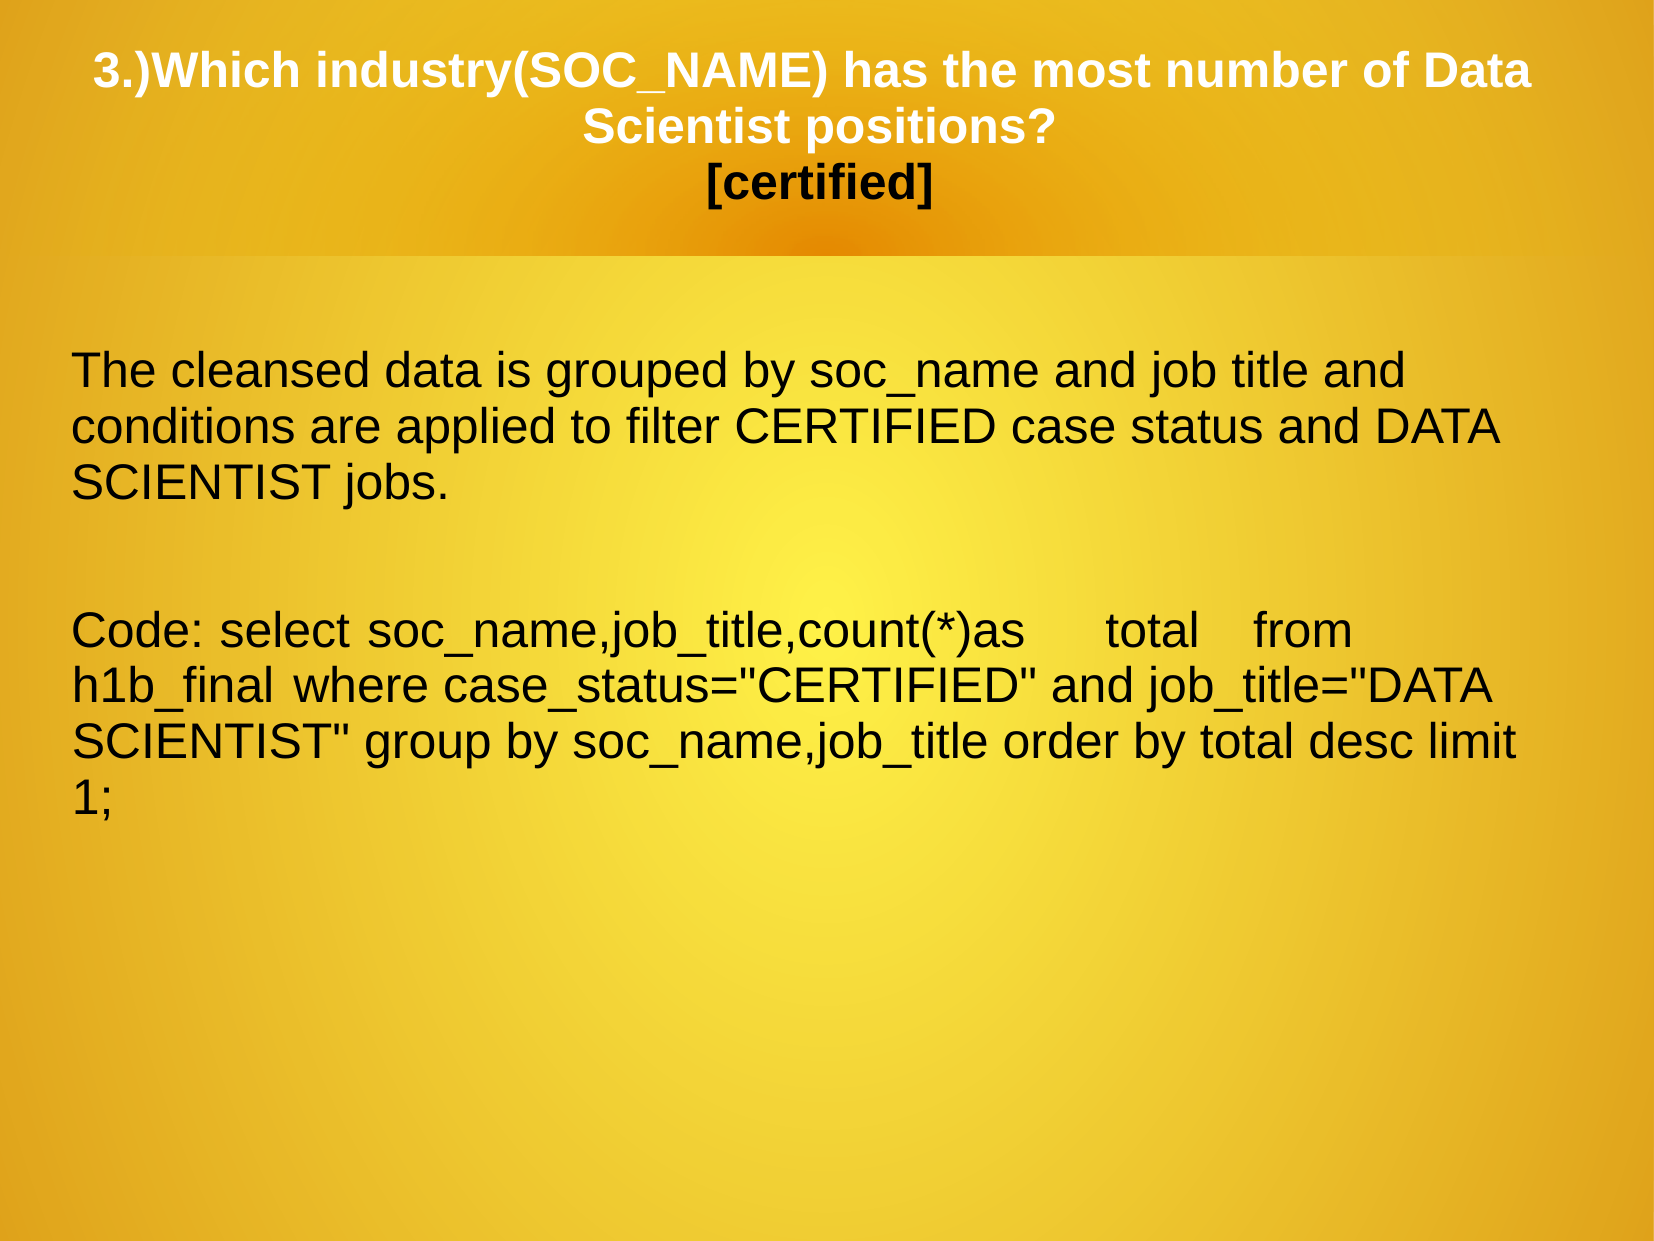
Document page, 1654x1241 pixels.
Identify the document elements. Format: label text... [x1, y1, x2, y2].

list The cleansed data is grouped by soc_name and job title and conditions are applied to filter CERTIFIED case status and DATA SCIENTIST jobs. Code: select soc_name,job_title,count(*)as total from h1b_final where case_status="CERTIFIED" and job_title="DATA SCIENTIST" group by soc_name,job_title order by total desc limit 1; [70, 342, 1560, 1241]
title 3.)Which industry(SOC_NAME) has the most number of Data Scientist positions? [certified] [70, 23, 1560, 229]
